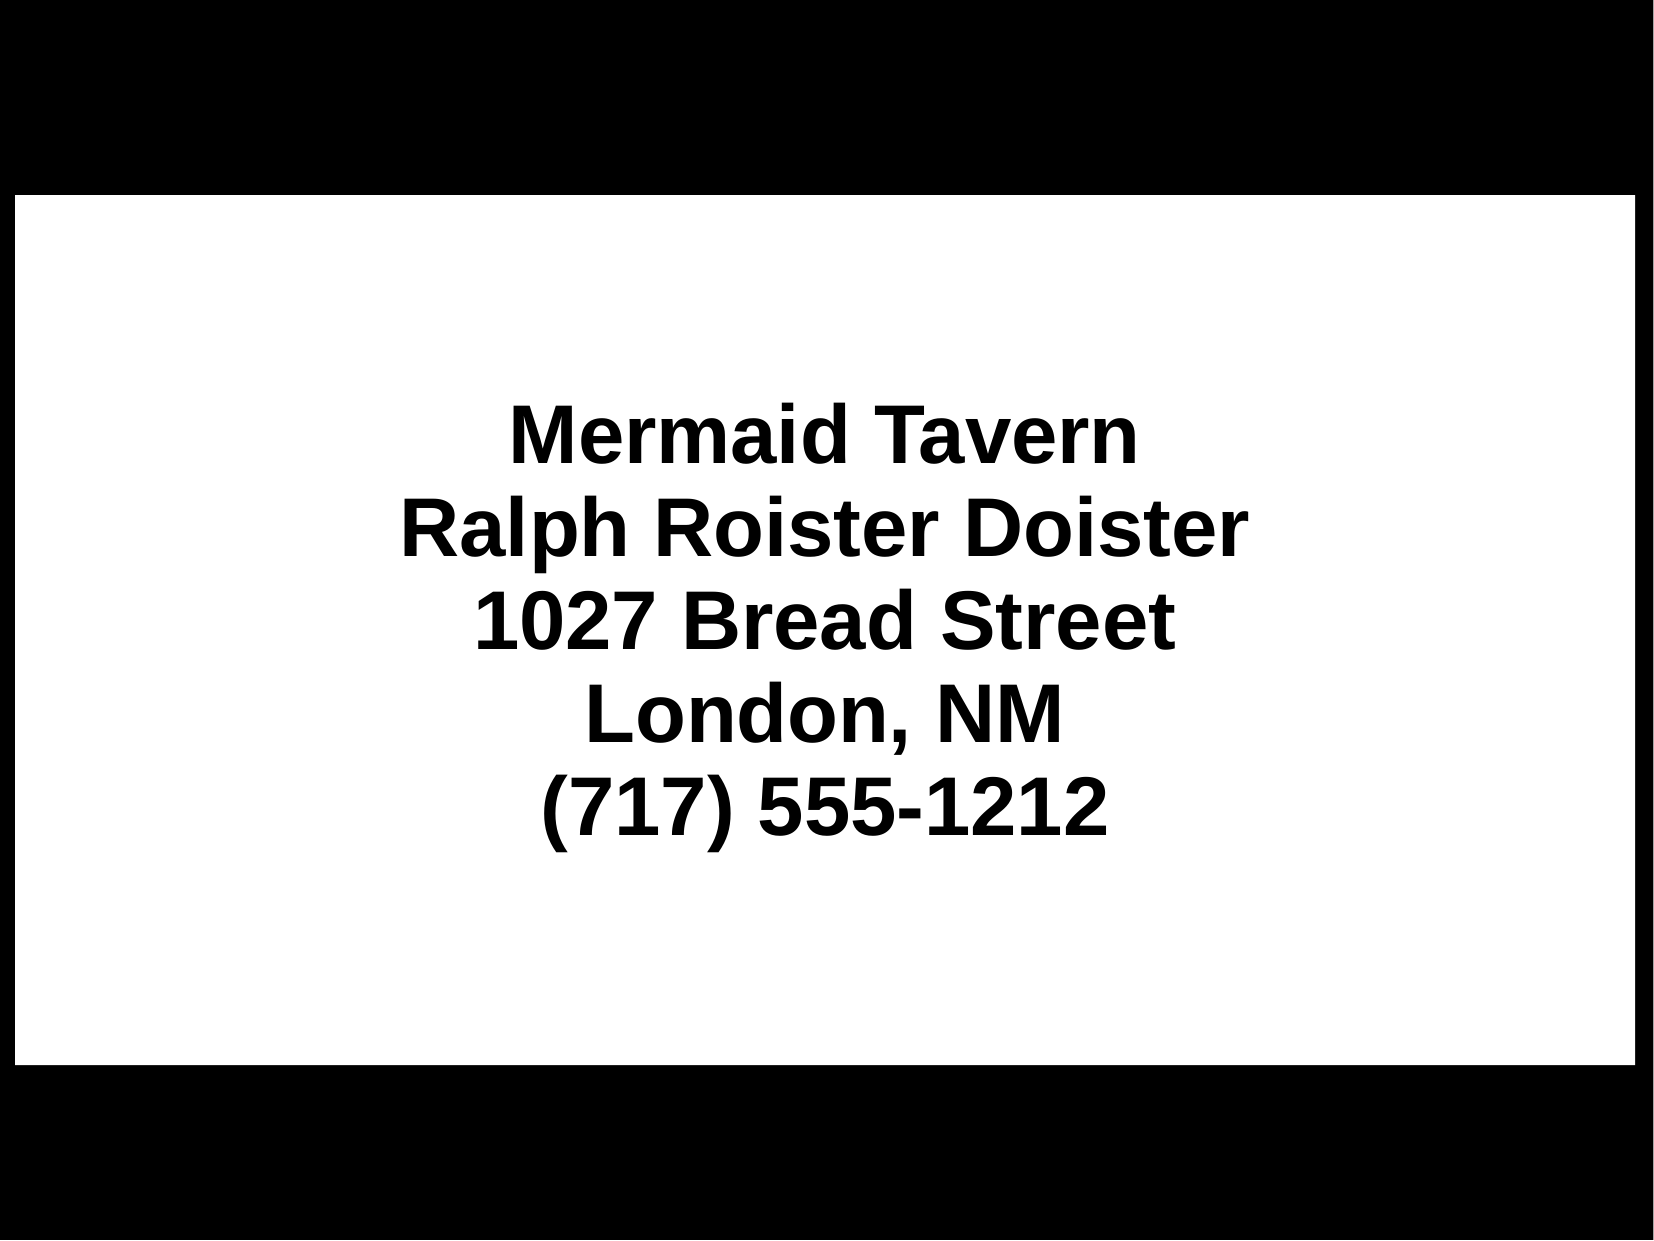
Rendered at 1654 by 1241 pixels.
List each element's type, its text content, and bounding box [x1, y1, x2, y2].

text_box Mermaid Tavern Ralph Roister Doister 1027 Bread Street London, NM (717) 555-1212 [15, 195, 1636, 1066]
